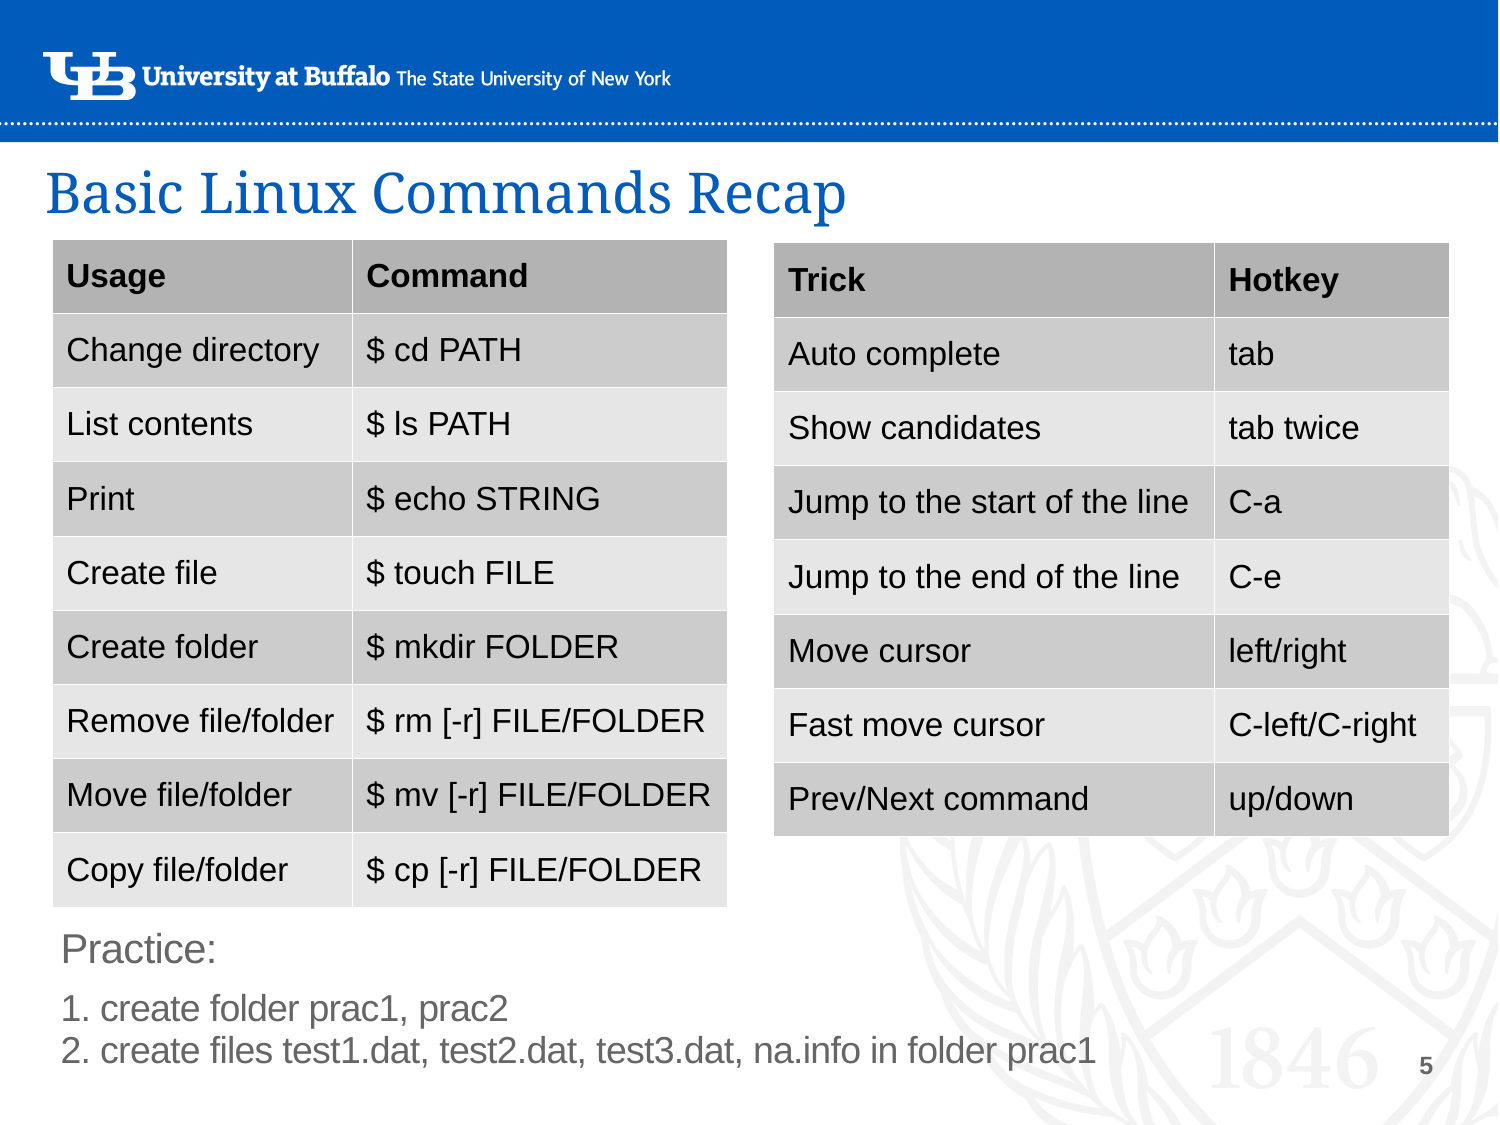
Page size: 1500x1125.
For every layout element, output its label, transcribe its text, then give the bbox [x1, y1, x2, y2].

table_header Trick [774, 243, 1214, 317]
table_cell $ mkdir FOLDER [353, 611, 727, 684]
table_cell Move file/folder [53, 759, 352, 832]
table_cell C-e [1215, 540, 1449, 614]
table_cell Fast move cursor [774, 689, 1214, 762]
table_cell Remove file/folder [53, 685, 352, 758]
table_cell $ touch FILE [353, 537, 727, 610]
title Basic Linux Commands Recap [30, 153, 1387, 232]
table_cell up/down [1215, 763, 1449, 836]
table_header Hotkey [1215, 243, 1449, 317]
table_cell Show candidates [774, 392, 1214, 465]
table_cell $ cd PATH [353, 314, 727, 387]
table_cell Auto complete [774, 318, 1214, 391]
table_cell $ echo STRING [353, 462, 727, 536]
table_cell $ mv [-r] FILE/FOLDER [353, 759, 727, 832]
table_cell Copy file/folder [53, 833, 352, 907]
table_cell C-a [1215, 466, 1449, 539]
table_cell tab [1215, 318, 1449, 391]
table_cell Prev/Next command [774, 763, 1214, 836]
table_header Command [353, 240, 727, 313]
table_cell $ cp [-r] FILE/FOLDER [353, 833, 727, 907]
table_cell Jump to the start of the line [774, 466, 1214, 539]
text_box Practice: [45, 918, 646, 979]
table_header Usage [53, 240, 352, 313]
table_cell $ ls PATH [353, 388, 727, 461]
table_cell List contents [53, 388, 352, 461]
table_cell C-left/C-right [1215, 689, 1449, 762]
table_cell $ rm [-r] FILE/FOLDER [353, 685, 727, 758]
text_box 1. create folder prac1, prac2 2. create files test1.dat, test2.dat, test3.dat, na.info in folder prac1 [45, 979, 1126, 1085]
picture [0, 0, 1499, 1125]
table_cell Create folder [53, 611, 352, 684]
table_cell Change directory [53, 314, 352, 387]
table_cell Move cursor [774, 615, 1214, 688]
table_cell left/right [1215, 615, 1449, 688]
table_cell Jump to the end of the line [774, 540, 1214, 614]
table_cell Print [53, 462, 352, 536]
table_cell Create file [53, 537, 352, 610]
table_cell tab twice [1215, 392, 1449, 465]
